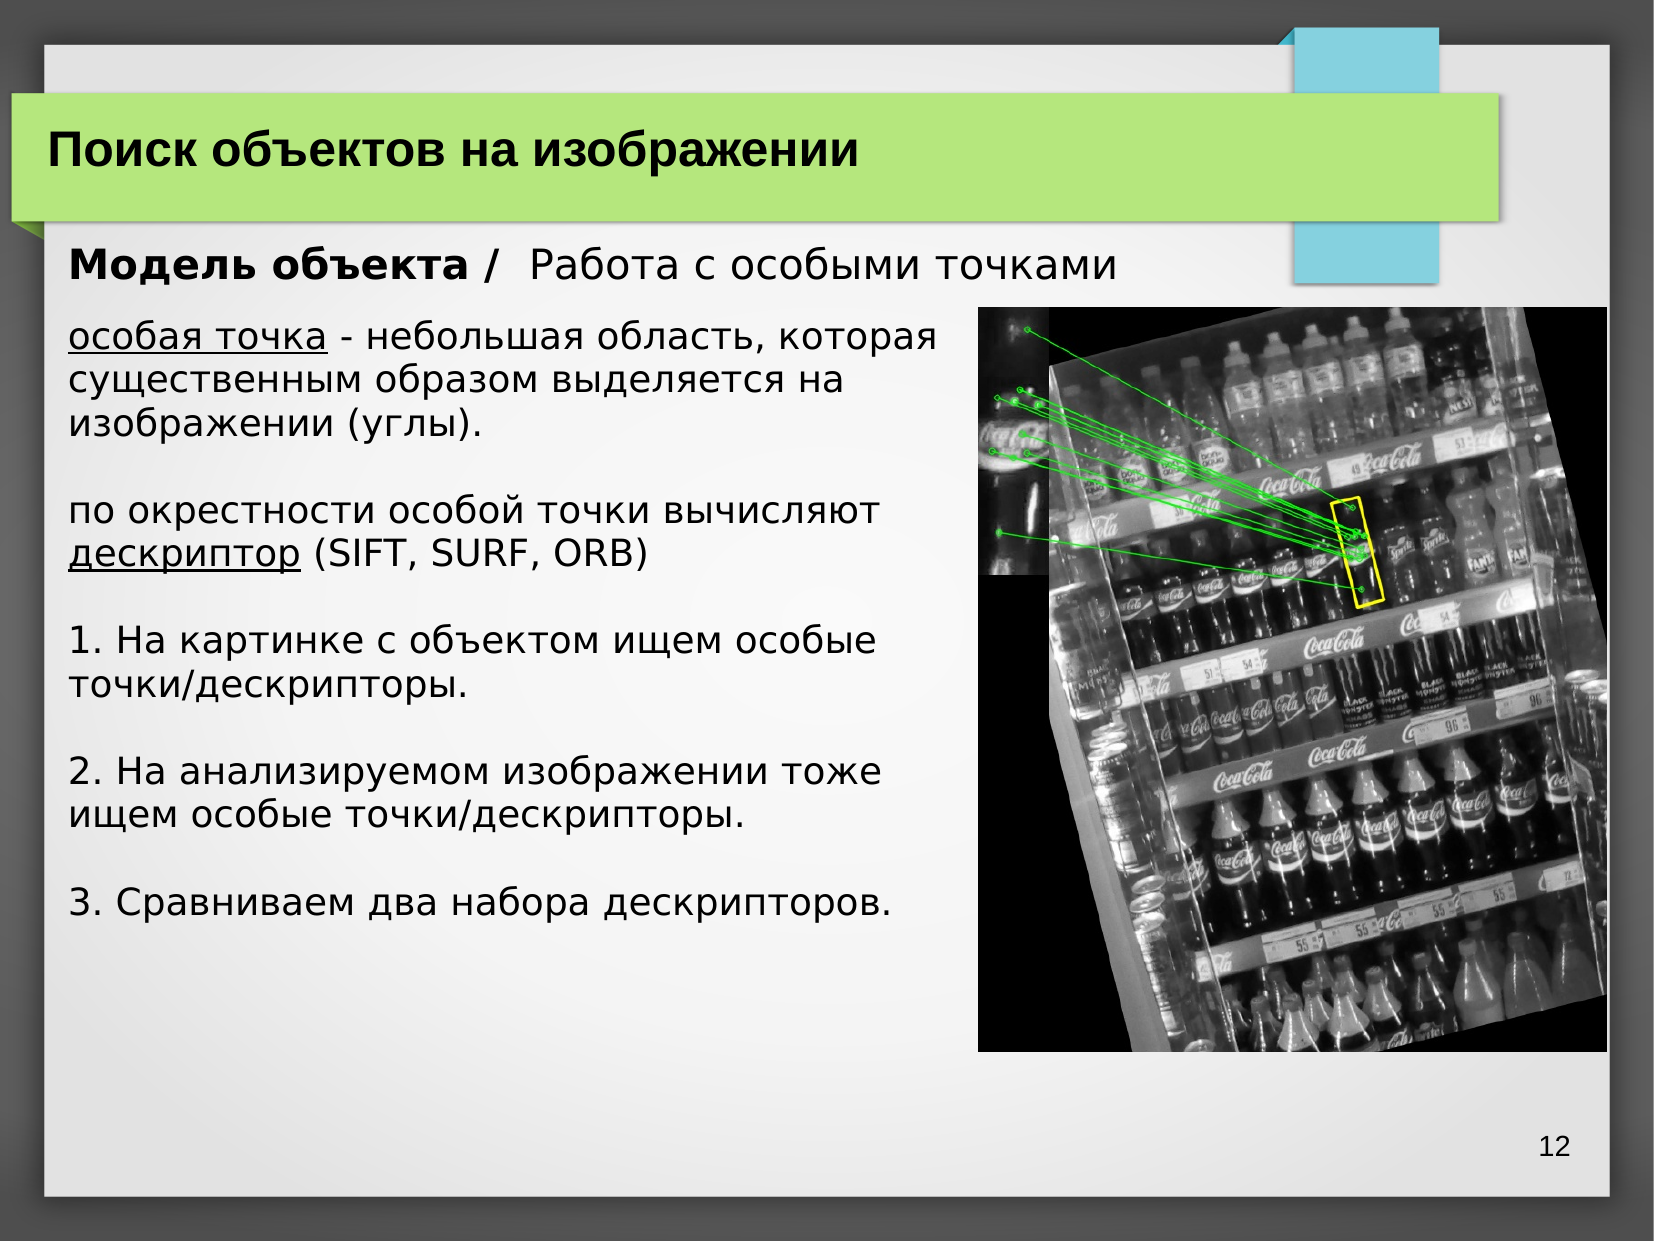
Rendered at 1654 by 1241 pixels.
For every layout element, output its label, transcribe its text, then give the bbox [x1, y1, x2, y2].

title Поиск объектов на изображении [47, 120, 1004, 177]
picture [0, 0, 1654, 1241]
text_box Модель объекта / Работа с особыми точками [53, 233, 1359, 308]
text_box особая точка - небольшая область, которая существенным образом выделяется на изображении (углы). по окрестности особой точки вычисляют дескриптор (SIFT, SURF, ORB) 1. На картинке с объектом ищем особые точки/дескрипторы. 2. На анализируемом изображении тоже ищем особые точки/дескрипторы. 3. Сравниваем два набора дескрипторов. [53, 308, 963, 932]
